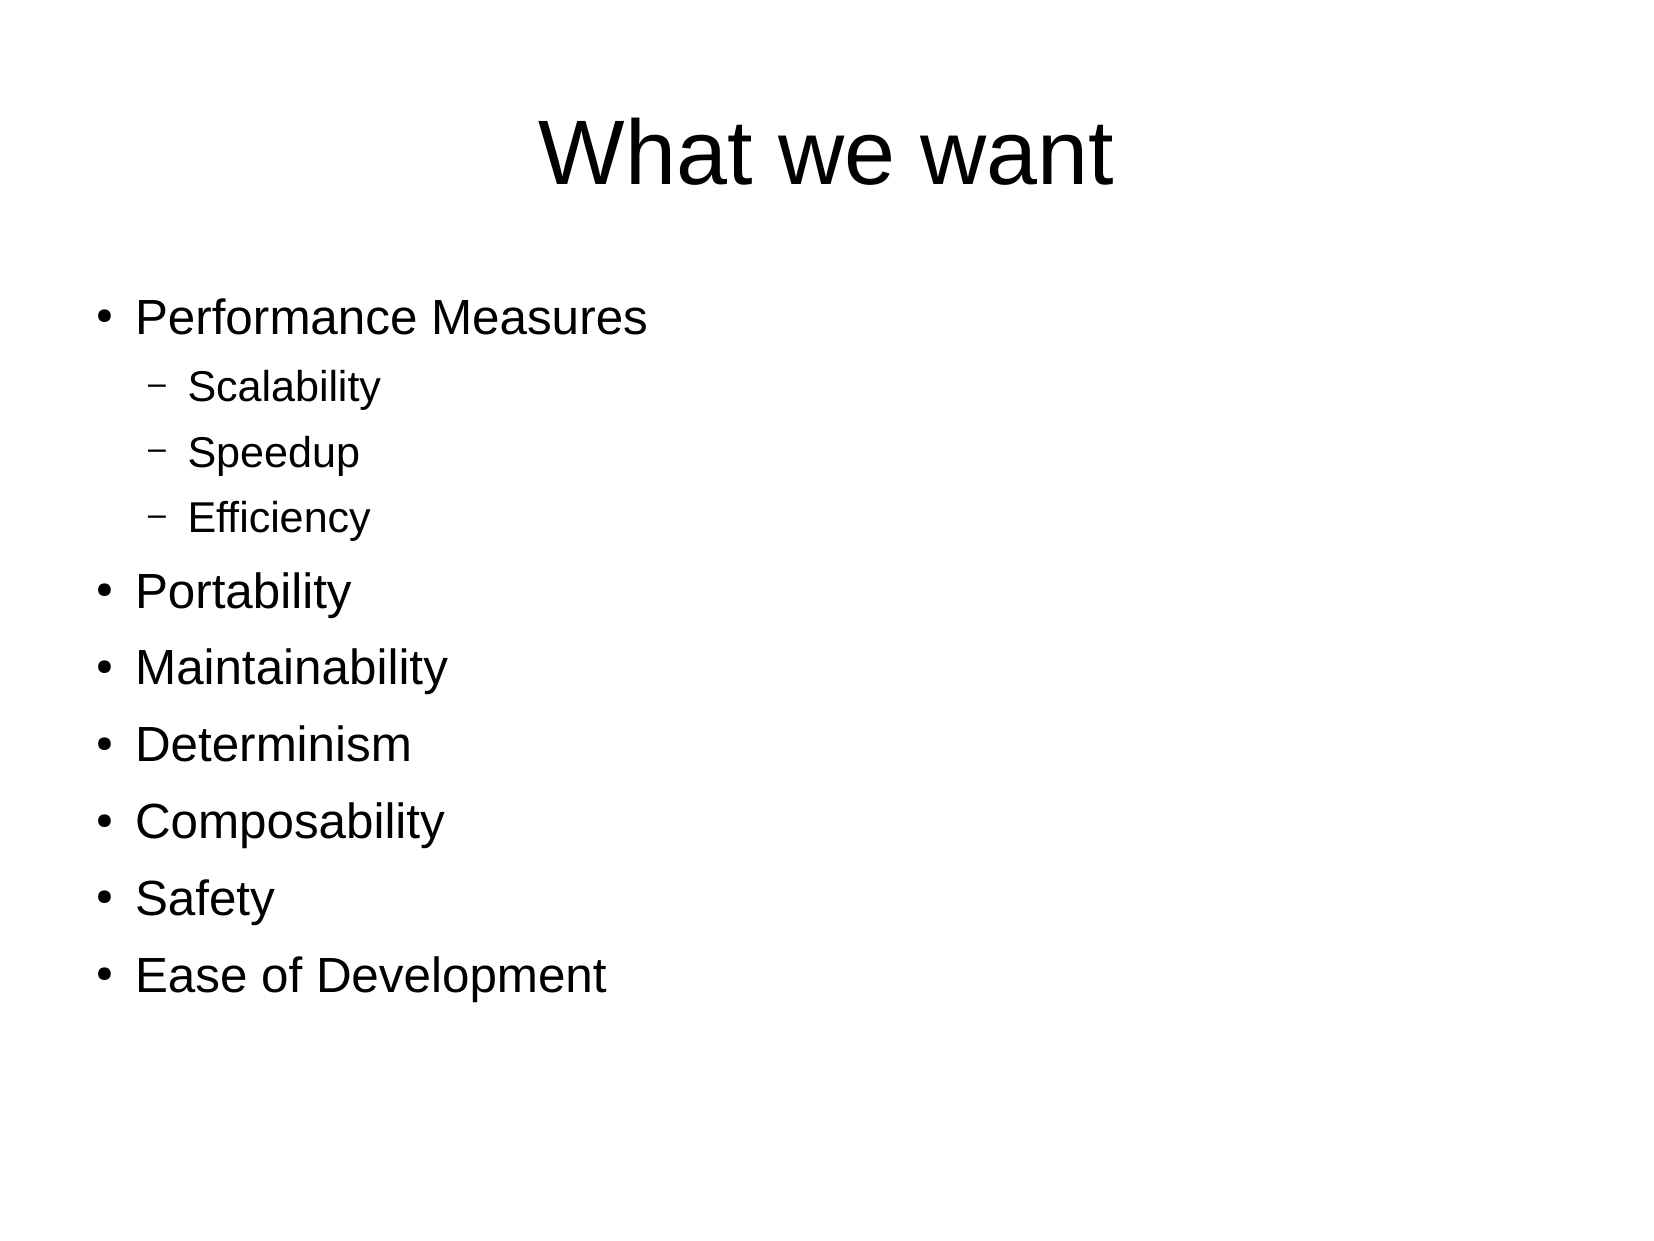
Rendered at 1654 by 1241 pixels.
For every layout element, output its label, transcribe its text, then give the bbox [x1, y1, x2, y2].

title What we want [82, 49, 1571, 257]
list Performance Measures Scalability Speedup Efficiency Portability Maintainability Determinism Composability Safety Ease of Development [82, 290, 1571, 1010]
